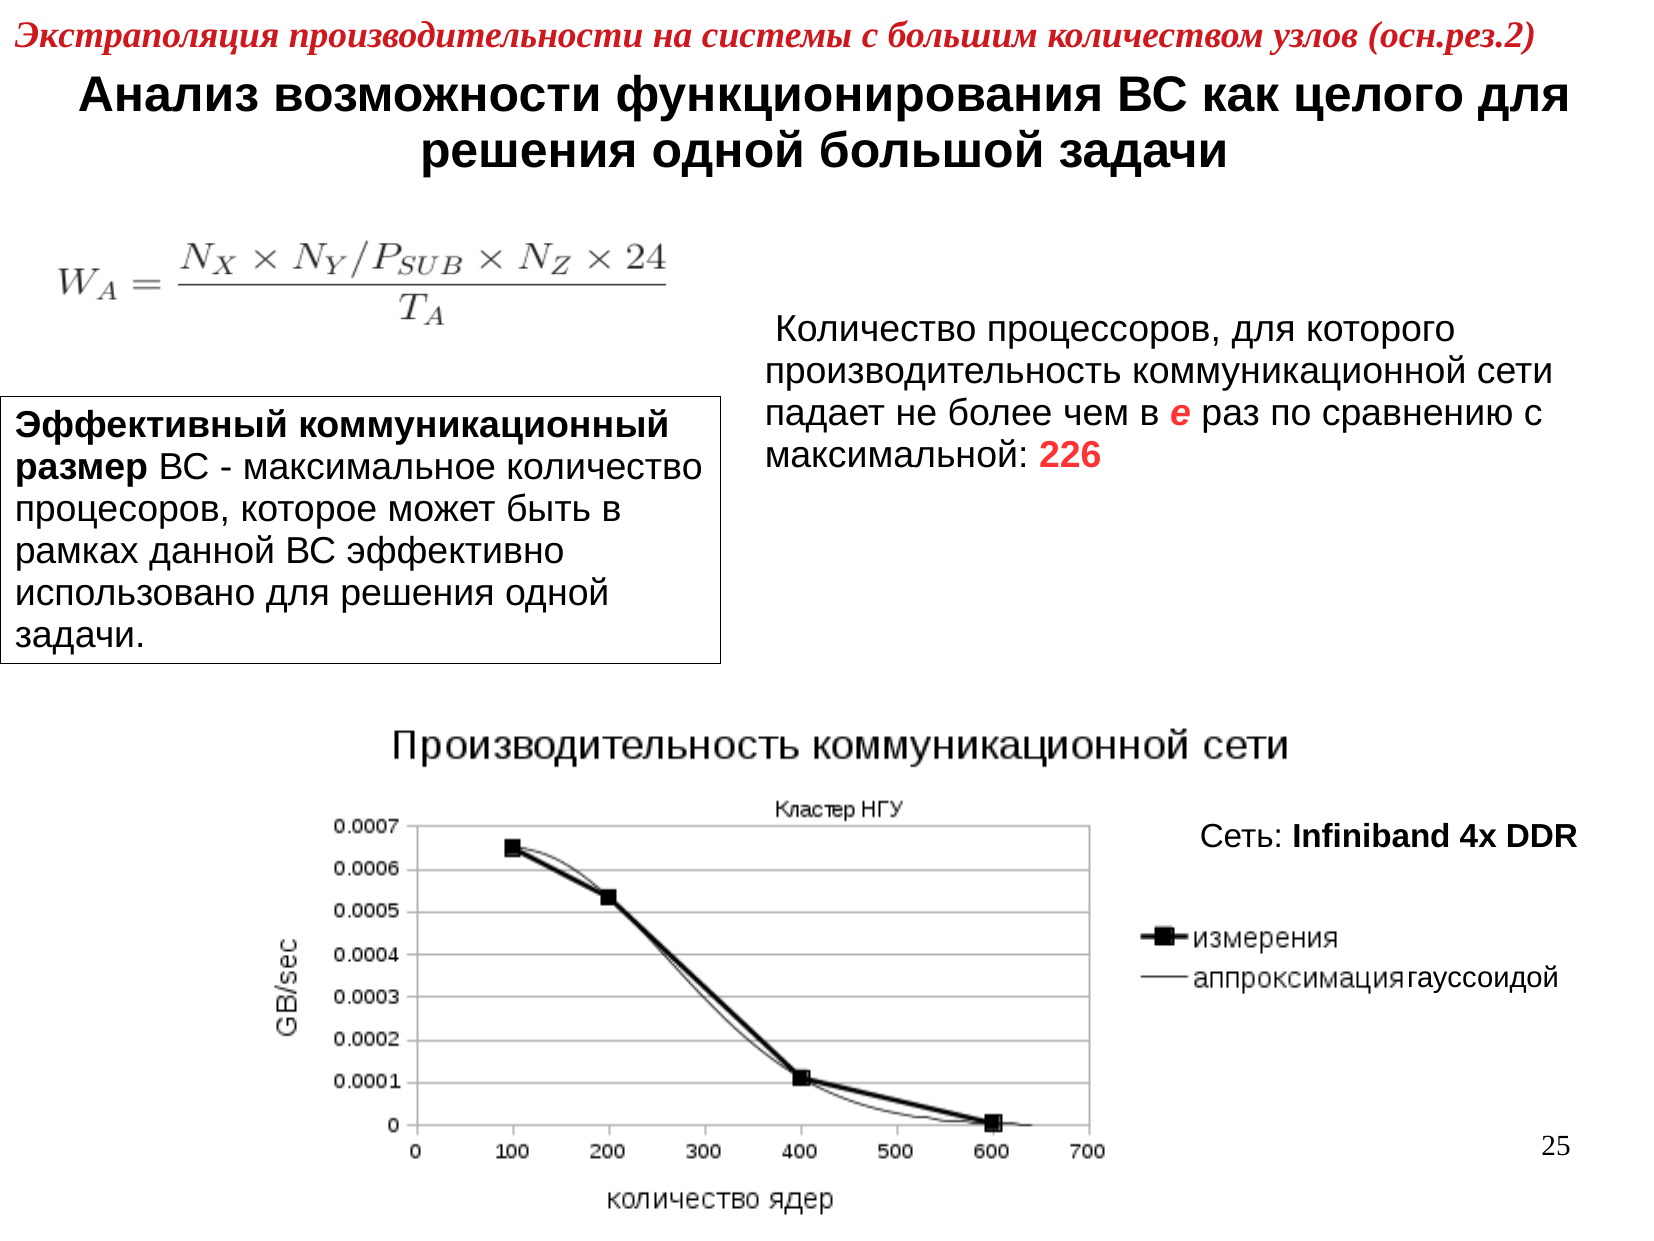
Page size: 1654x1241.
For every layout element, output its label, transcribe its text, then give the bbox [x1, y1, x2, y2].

text_box Экcтраполяция производительности на системы с большим количеством узлов (осн.рез.2) [0, 7, 1654, 124]
text_box Количество процессоров, для которого производительность коммуникационной сети падает не более чем в e раз по сравнению с максимальной: 226 [750, 300, 1606, 483]
title Анализ возможности функционирования ВС как целого для решения одной большой задачи [0, 124, 1647, 226]
text_box Сеть: Infiniband 4x DDR [1185, 810, 1621, 899]
text_box Эффективный коммуникационный размер ВС - максимальное количество процесоров, которое может быть в рамках данной ВС эффективно использовано для решения одной задачи. [0, 396, 721, 664]
picture [53, 226, 684, 346]
picture [255, 689, 1429, 1223]
text_box гауссоидой [1392, 953, 1575, 1002]
